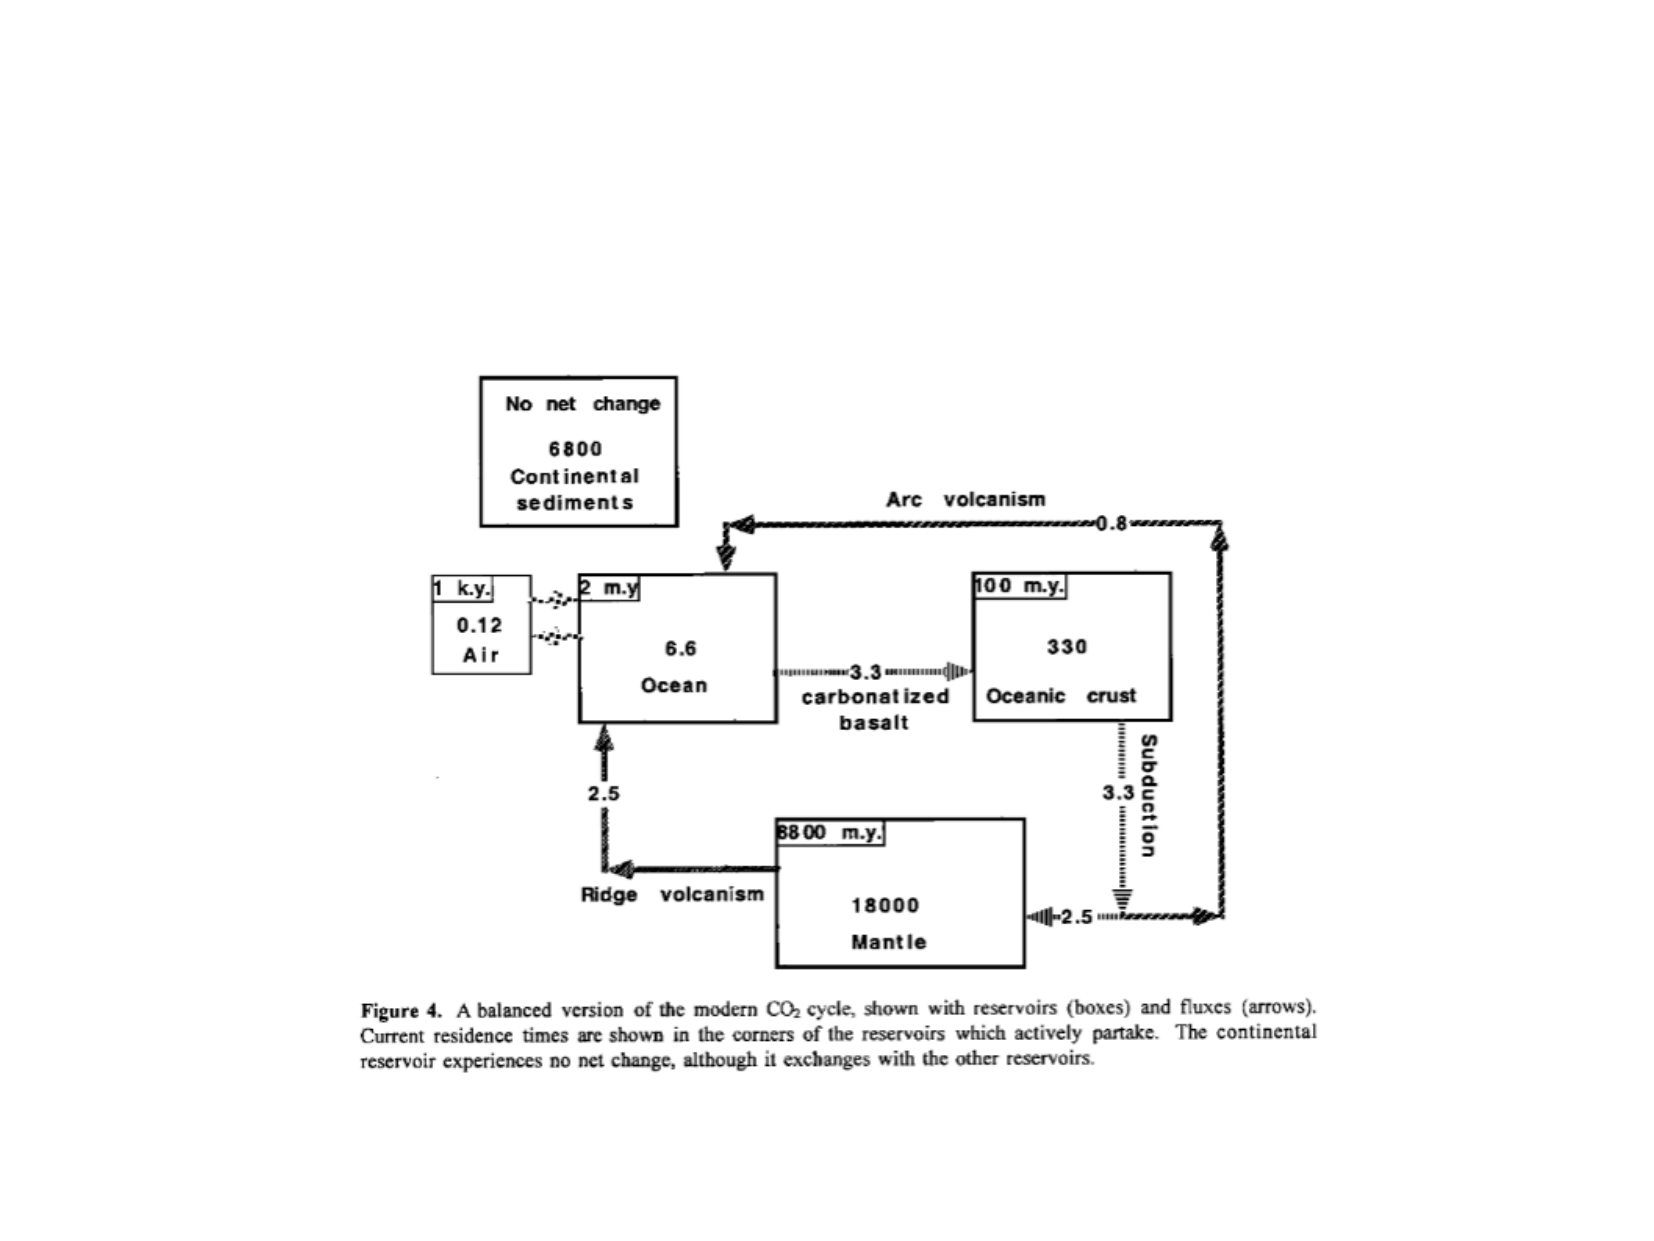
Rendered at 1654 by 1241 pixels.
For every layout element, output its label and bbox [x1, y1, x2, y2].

picture [311, 334, 1362, 1101]
